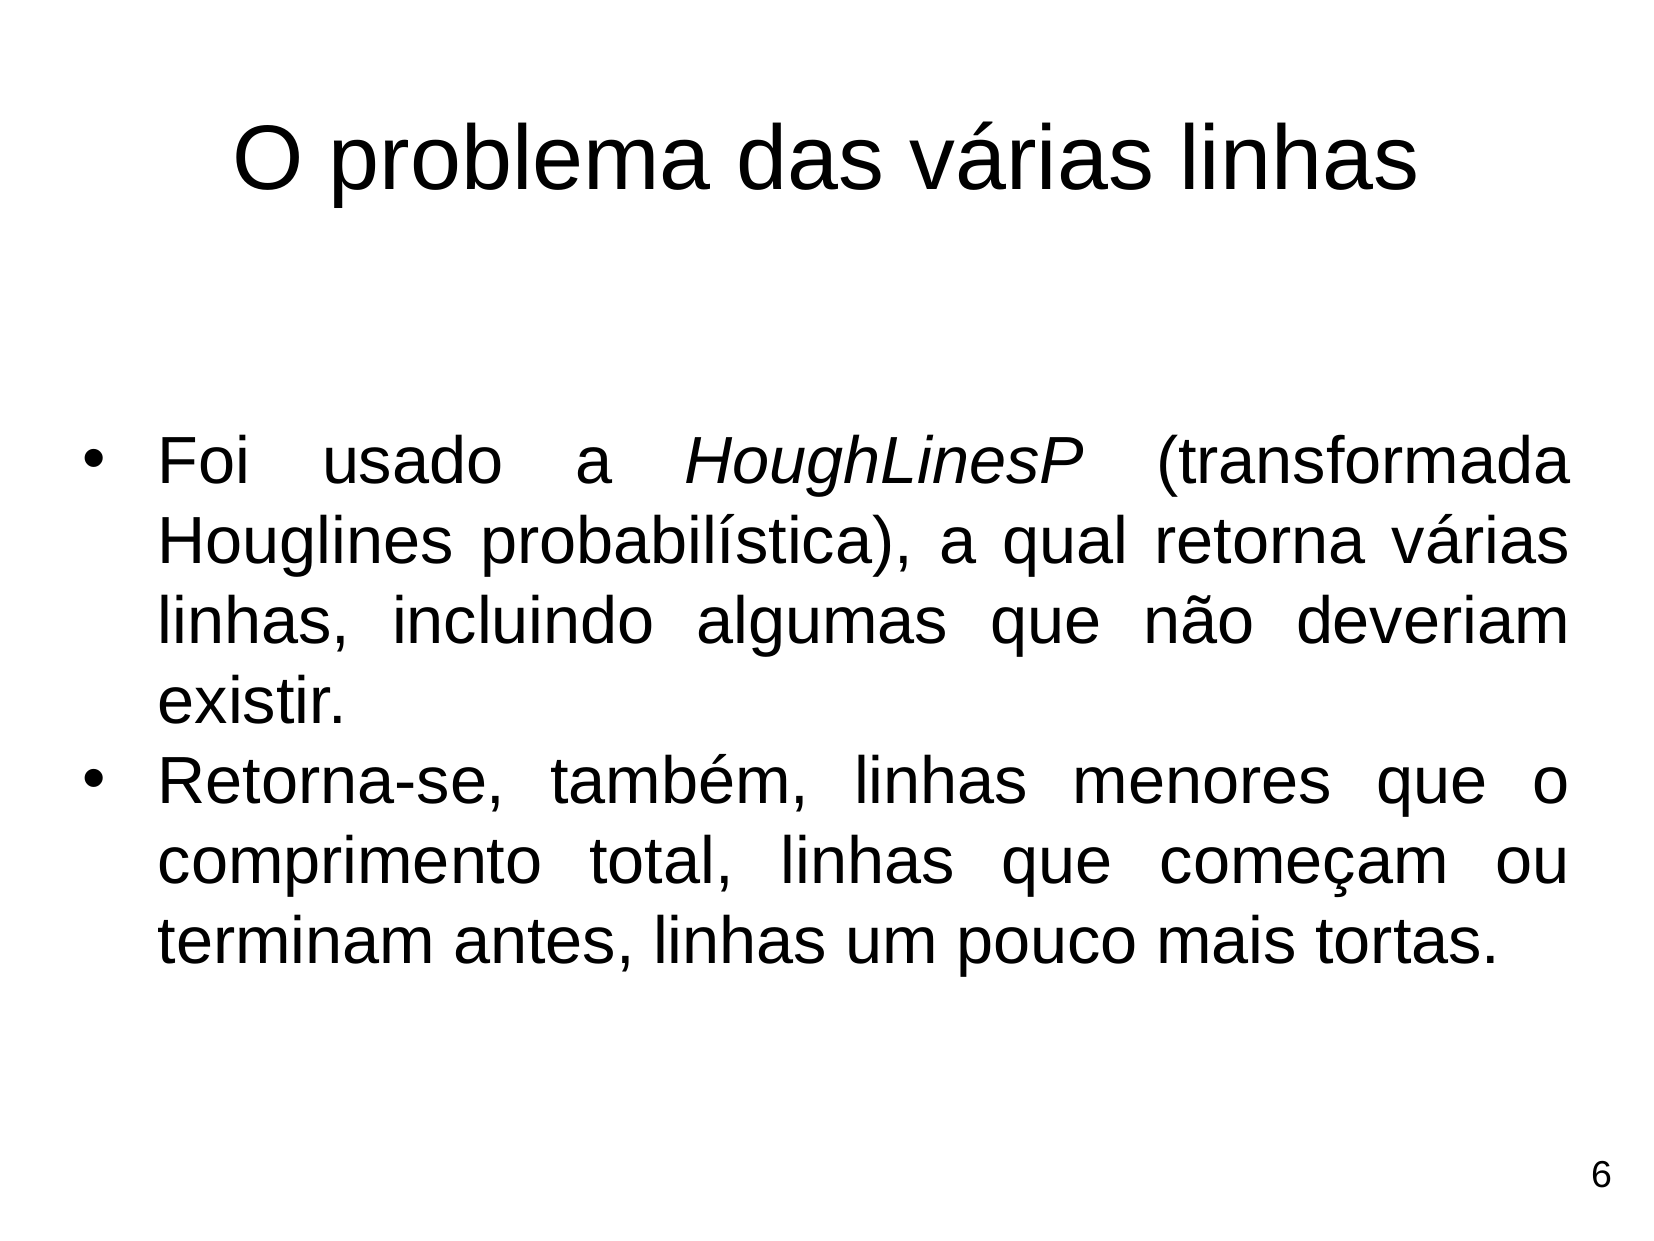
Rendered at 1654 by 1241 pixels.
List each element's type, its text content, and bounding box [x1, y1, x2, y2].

text_box <número> [968, 1146, 1627, 1217]
text_box Foi usado a HoughLinesP (transformada Houglines probabilística), a qual retorna várias linhas, incluindo algumas que não deveriam existir. Retorna-se, também, linhas menores que o comprimento total, linhas que começam ou terminam antes, linhas um pouco mais tortas. [82, 417, 1571, 992]
text_box O problema das várias linhas [82, 49, 1571, 257]
